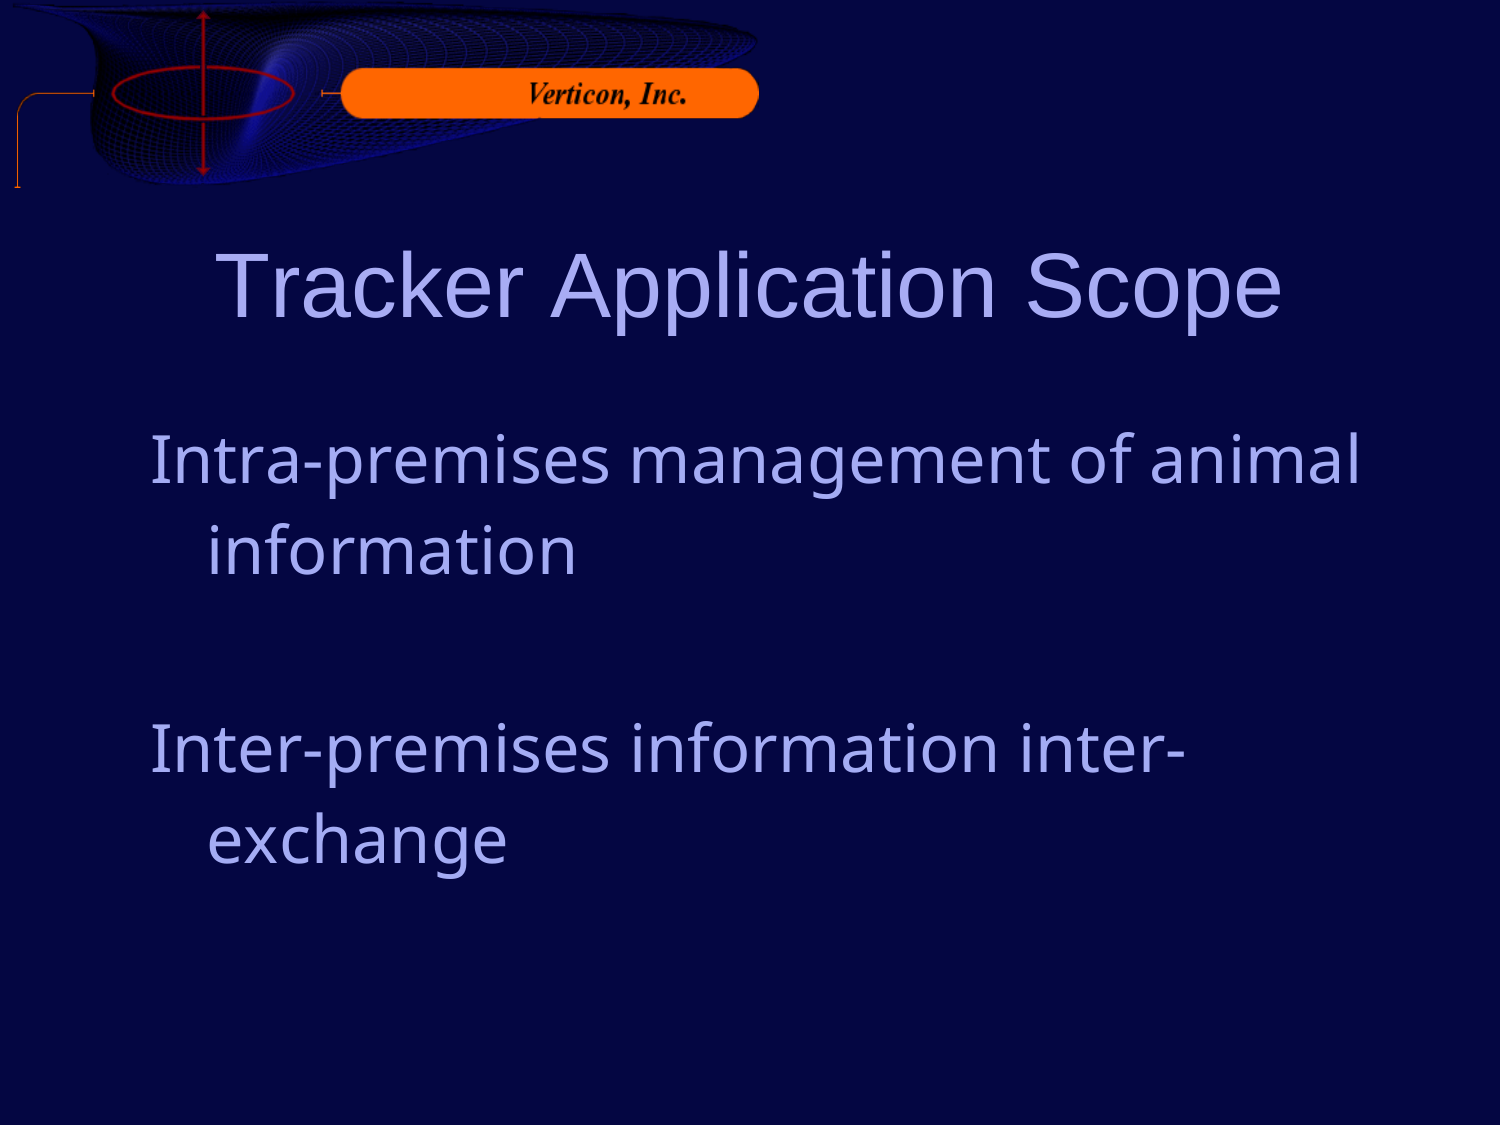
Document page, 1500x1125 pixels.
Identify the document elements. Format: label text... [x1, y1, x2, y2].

list Intra-premises management of animal information Inter-premises information inter-exchange [150, 412, 1385, 1056]
title Tracker Application Scope [75, 234, 1426, 441]
picture [8, 0, 759, 188]
